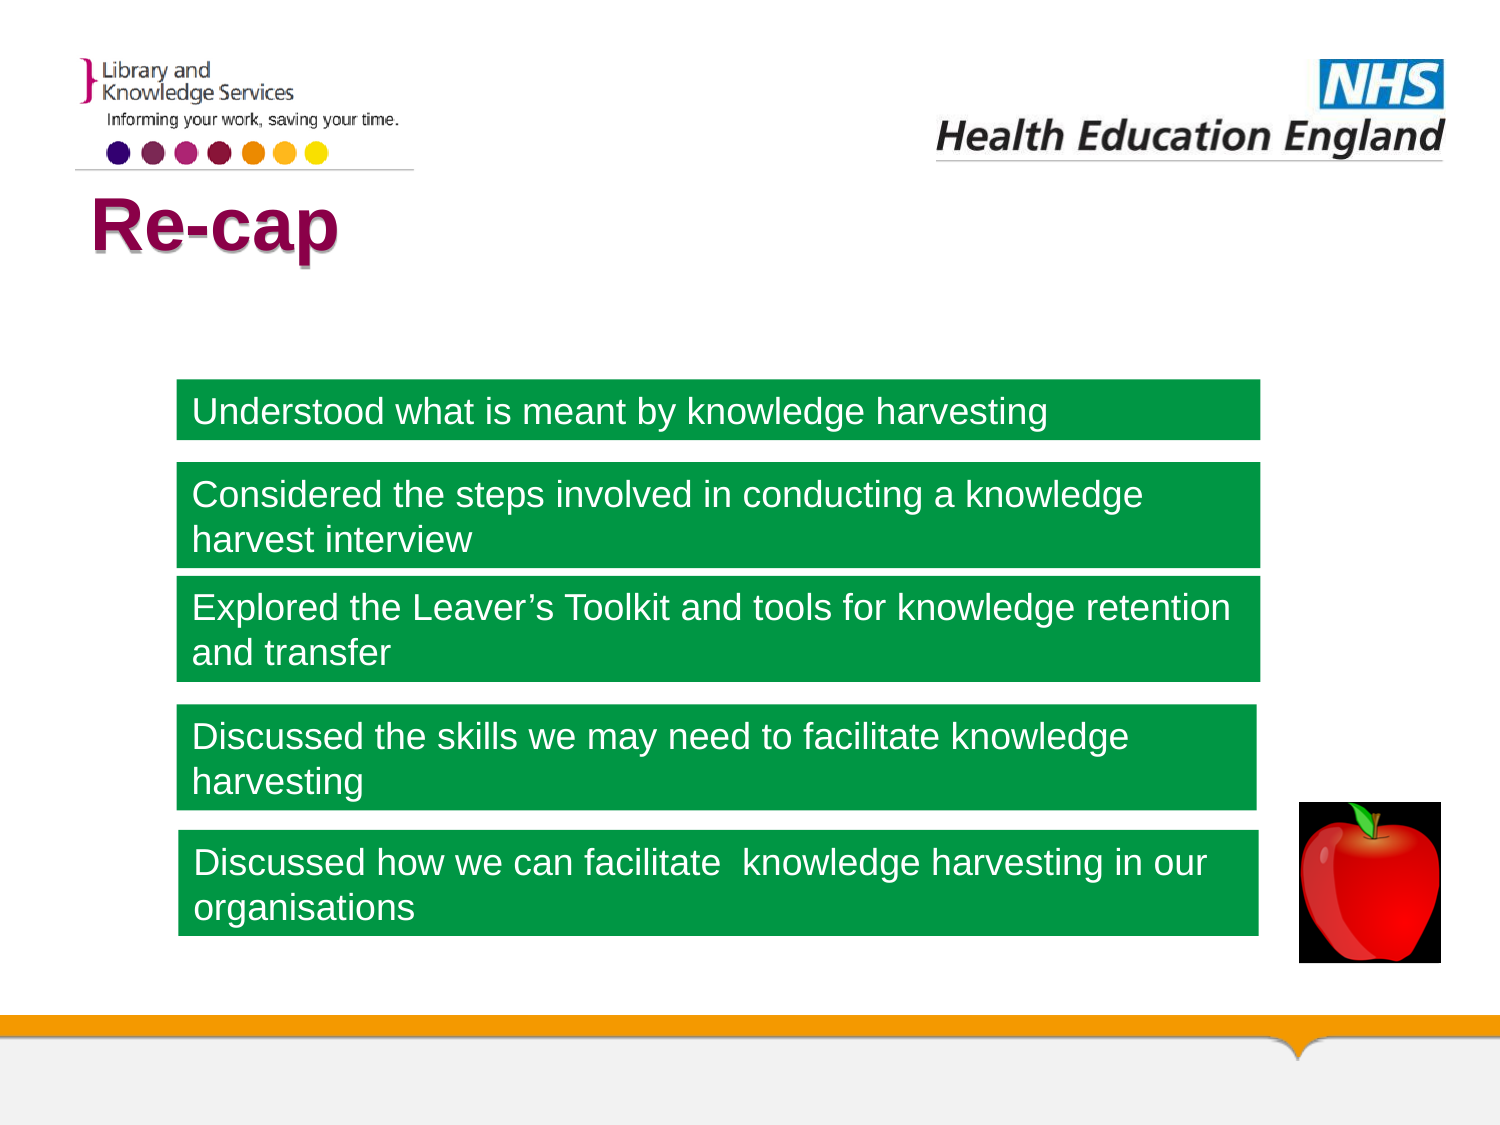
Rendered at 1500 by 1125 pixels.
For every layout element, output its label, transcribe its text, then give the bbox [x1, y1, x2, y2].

picture [1299, 802, 1441, 963]
title Re-cap [165, 231, 1441, 343]
text_box Considered the steps involved in conducting a knowledge harvest interview [176, 462, 1261, 569]
text_box Explored the Leaver’s Toolkit and tools for knowledge retention and transfer [176, 575, 1261, 682]
text_box Discussed the skills we may need to facilitate knowledge harvesting [176, 704, 1257, 811]
text_box Understood what is meant by knowledge harvesting [176, 379, 1261, 441]
picture [75, 54, 416, 169]
text_box Discussed how we can facilitate knowledge harvesting in our organisations [178, 829, 1259, 936]
